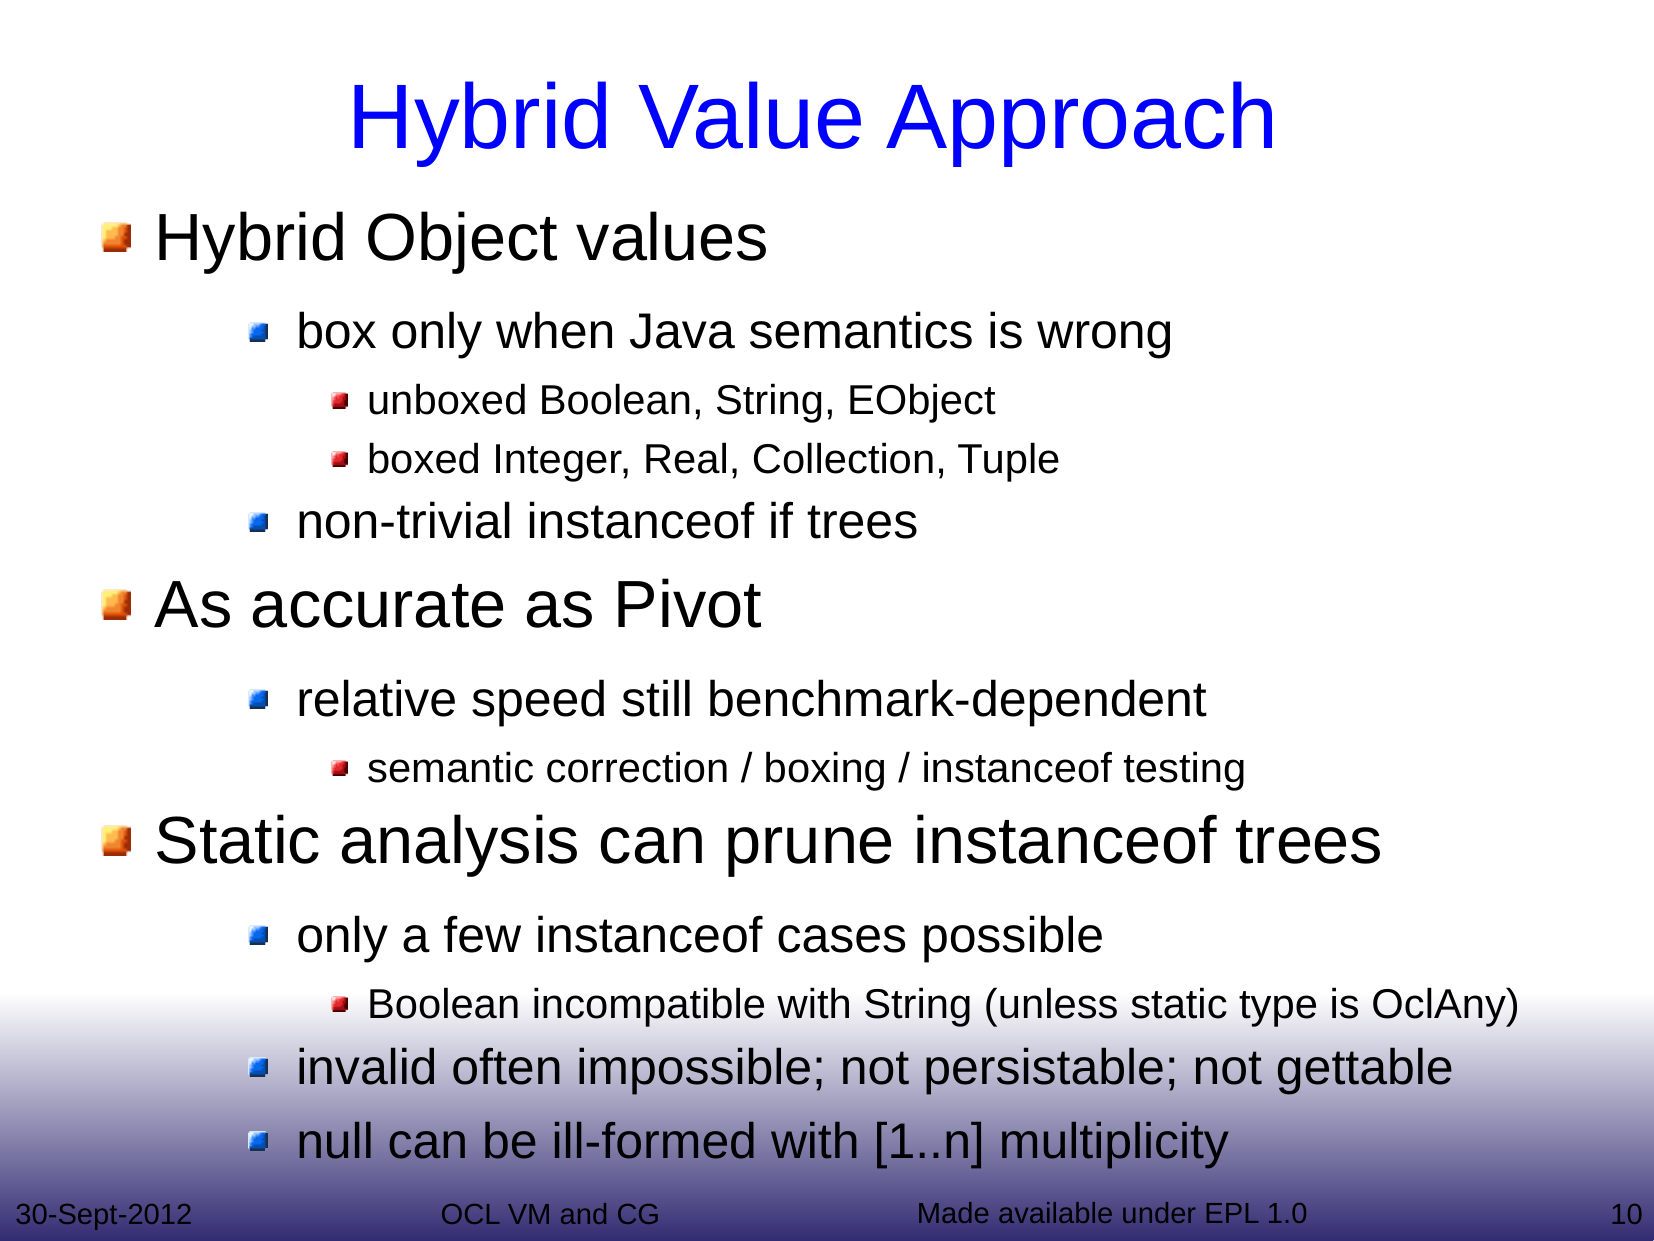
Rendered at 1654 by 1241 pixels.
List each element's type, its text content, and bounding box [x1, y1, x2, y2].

title Hybrid Value Approach [82, 49, 1571, 185]
list Hybrid Object values box only when Java semantics is wrong unboxed Boolean, String, EObject boxed Integer, Real, Collection, Tuple non-trivial instanceof if trees As accurate as Pivot relative speed still benchmark-dependent semantic correction / boxing / instanceof testing Static analysis can prune instanceof trees only a few instanceof cases possible Boolean incompatible with String (unless static type is OclAny) invalid often impossible; not persistable; not gettable null can be ill-formed with [1..n] multiplicity [83, 199, 1572, 1241]
